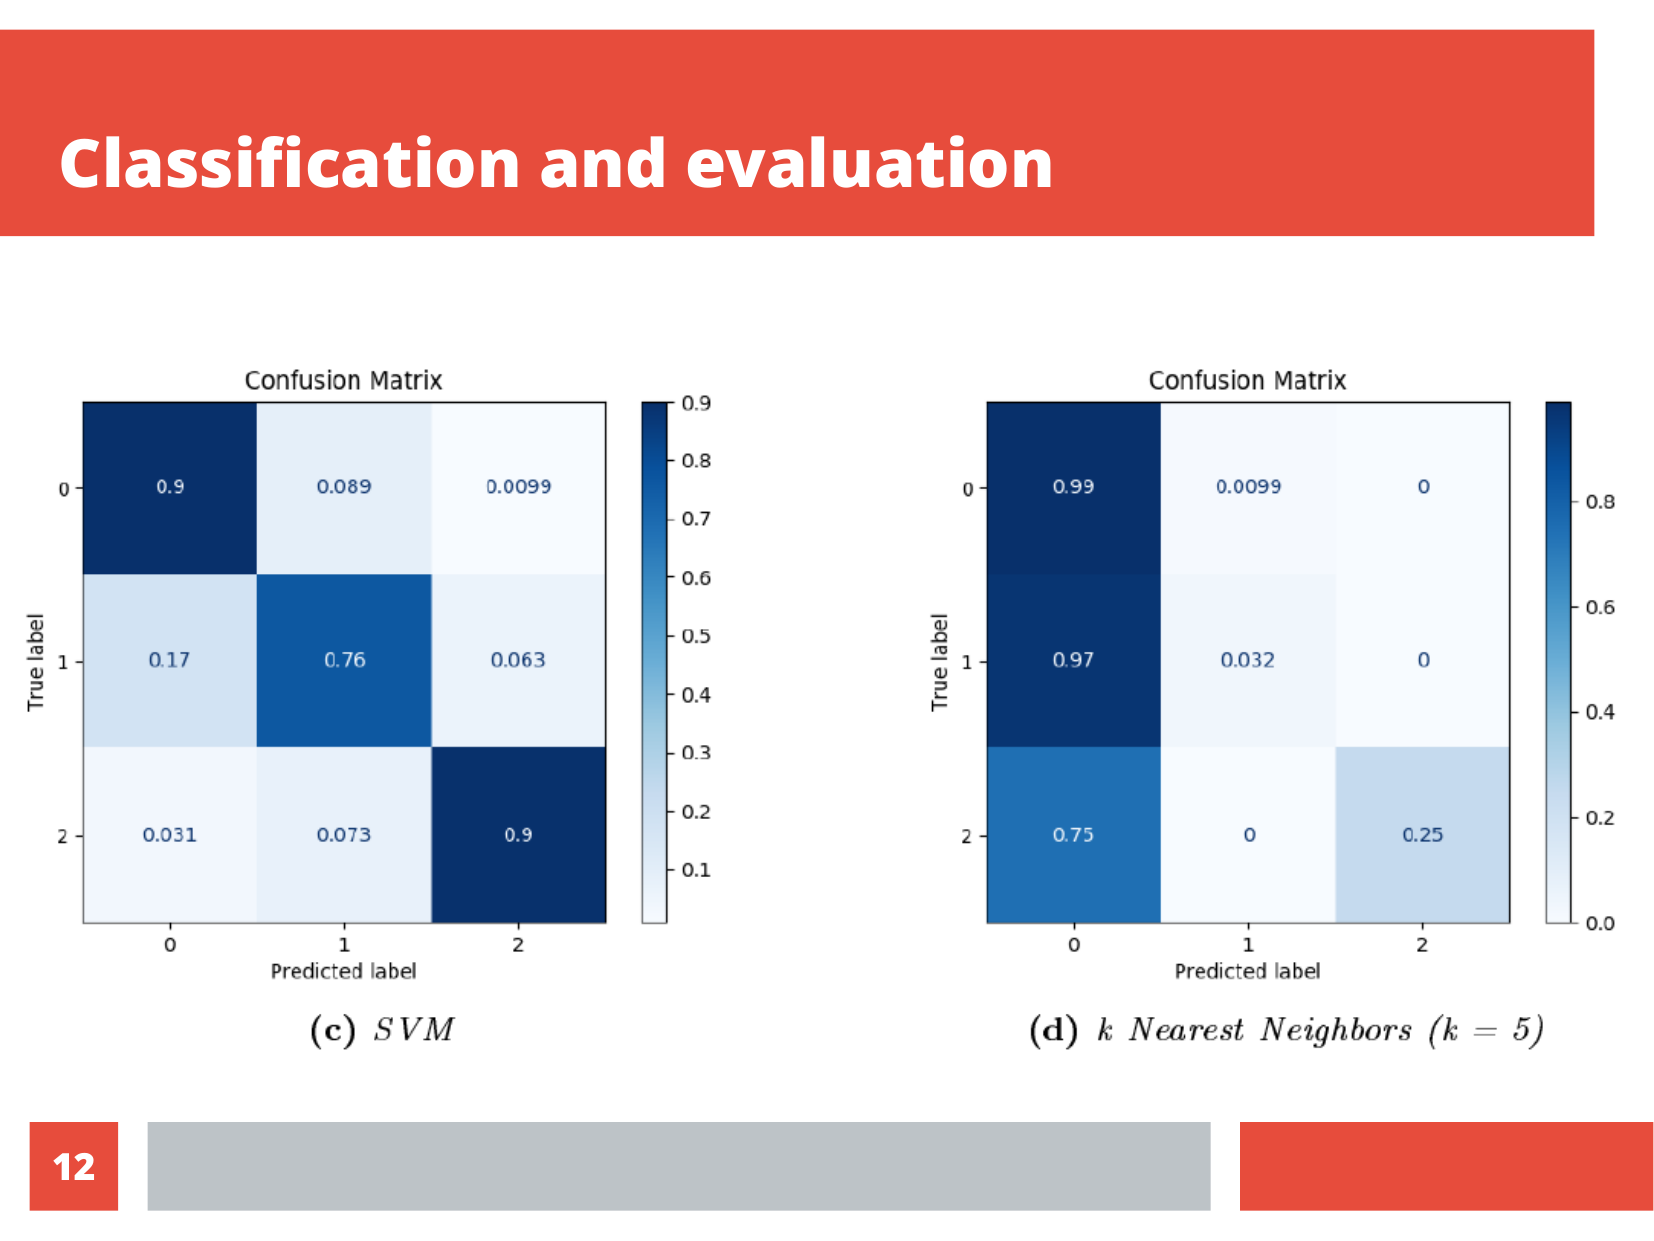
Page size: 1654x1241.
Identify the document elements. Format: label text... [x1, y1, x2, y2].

title Classification and evaluation [59, 59, 1595, 207]
picture [2, 350, 1636, 1071]
